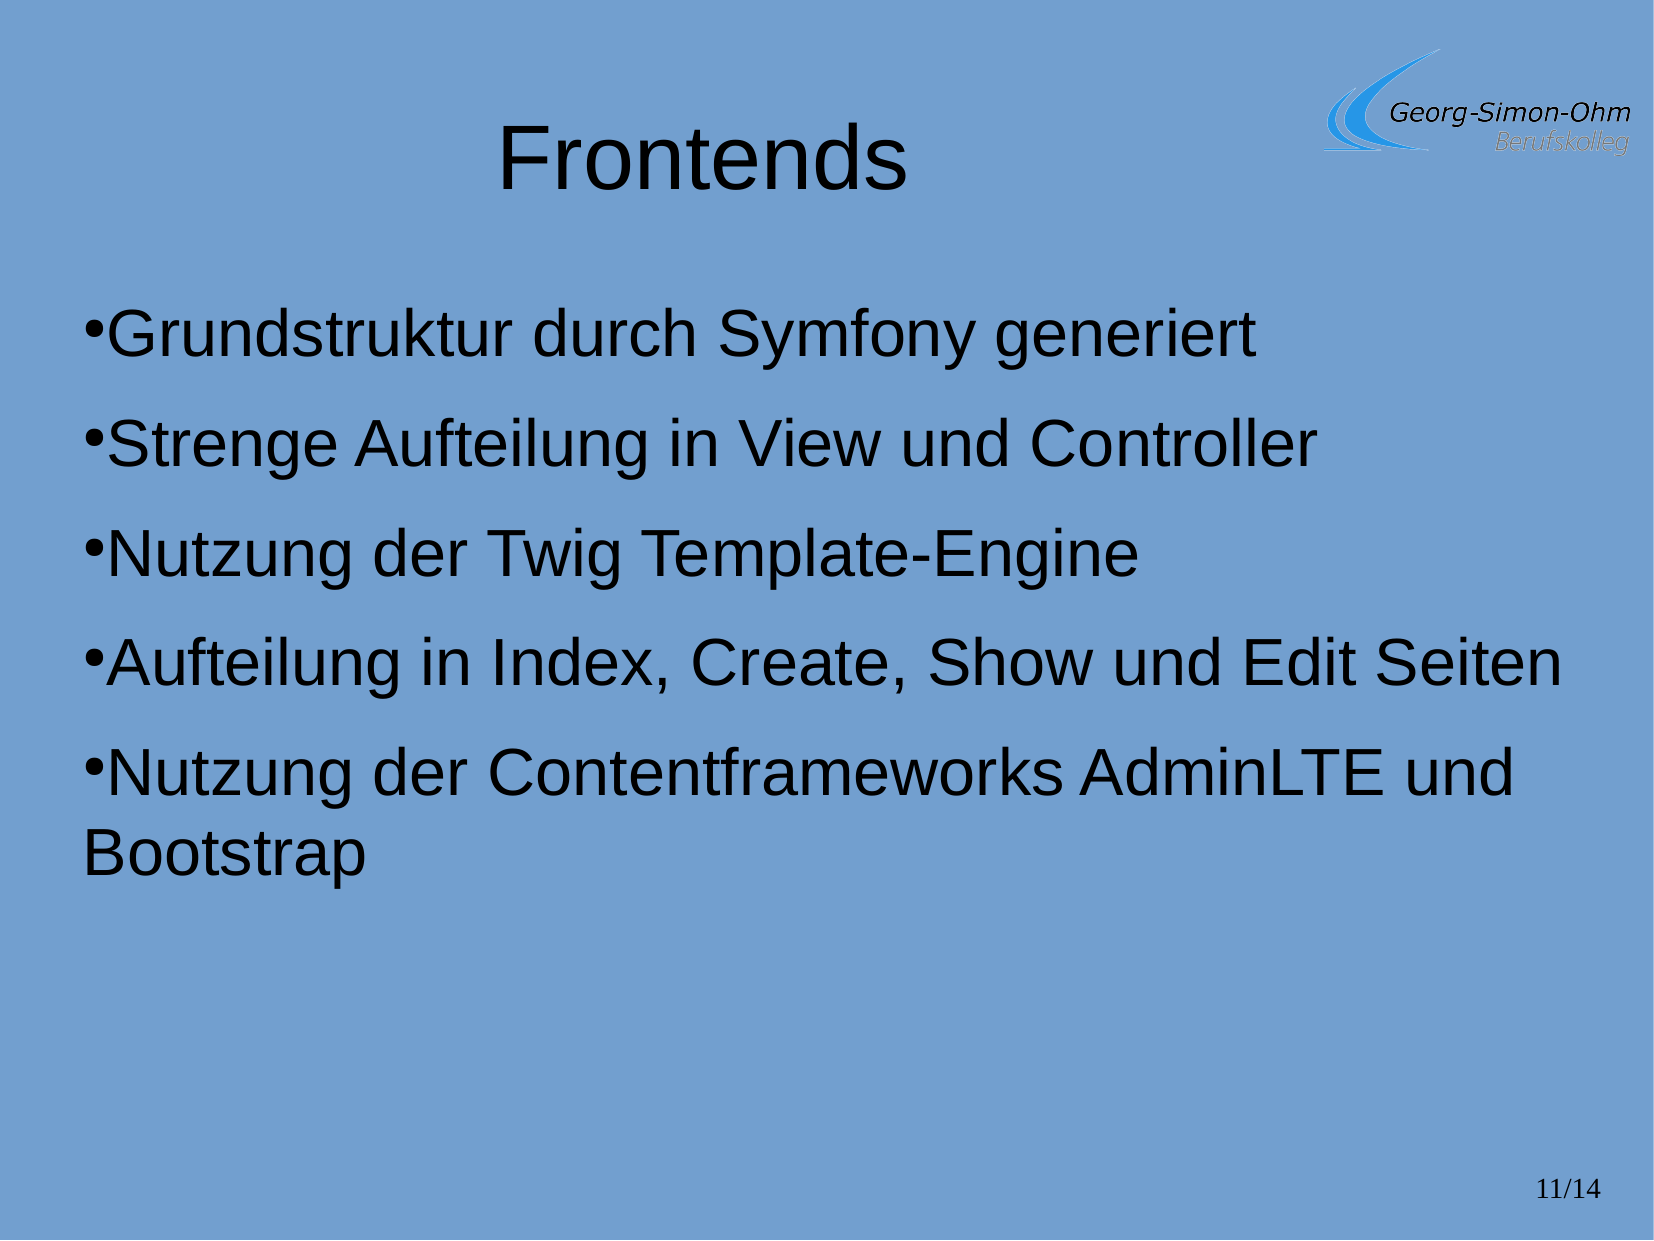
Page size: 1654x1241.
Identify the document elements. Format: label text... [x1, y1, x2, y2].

picture [1325, 49, 1630, 156]
list Grundstruktur durch Symfony generiert Strenge Aufteilung in View und Controller Nutzung der Twig Template-Engine Aufteilung in Index, Create, Show und Edit Seiten Nutzung der Contentframeworks AdminLTE und Bootstrap [82, 290, 1571, 1010]
title Frontends [82, 49, 1325, 257]
text_box <number>/14 [1535, 1169, 1607, 1209]
